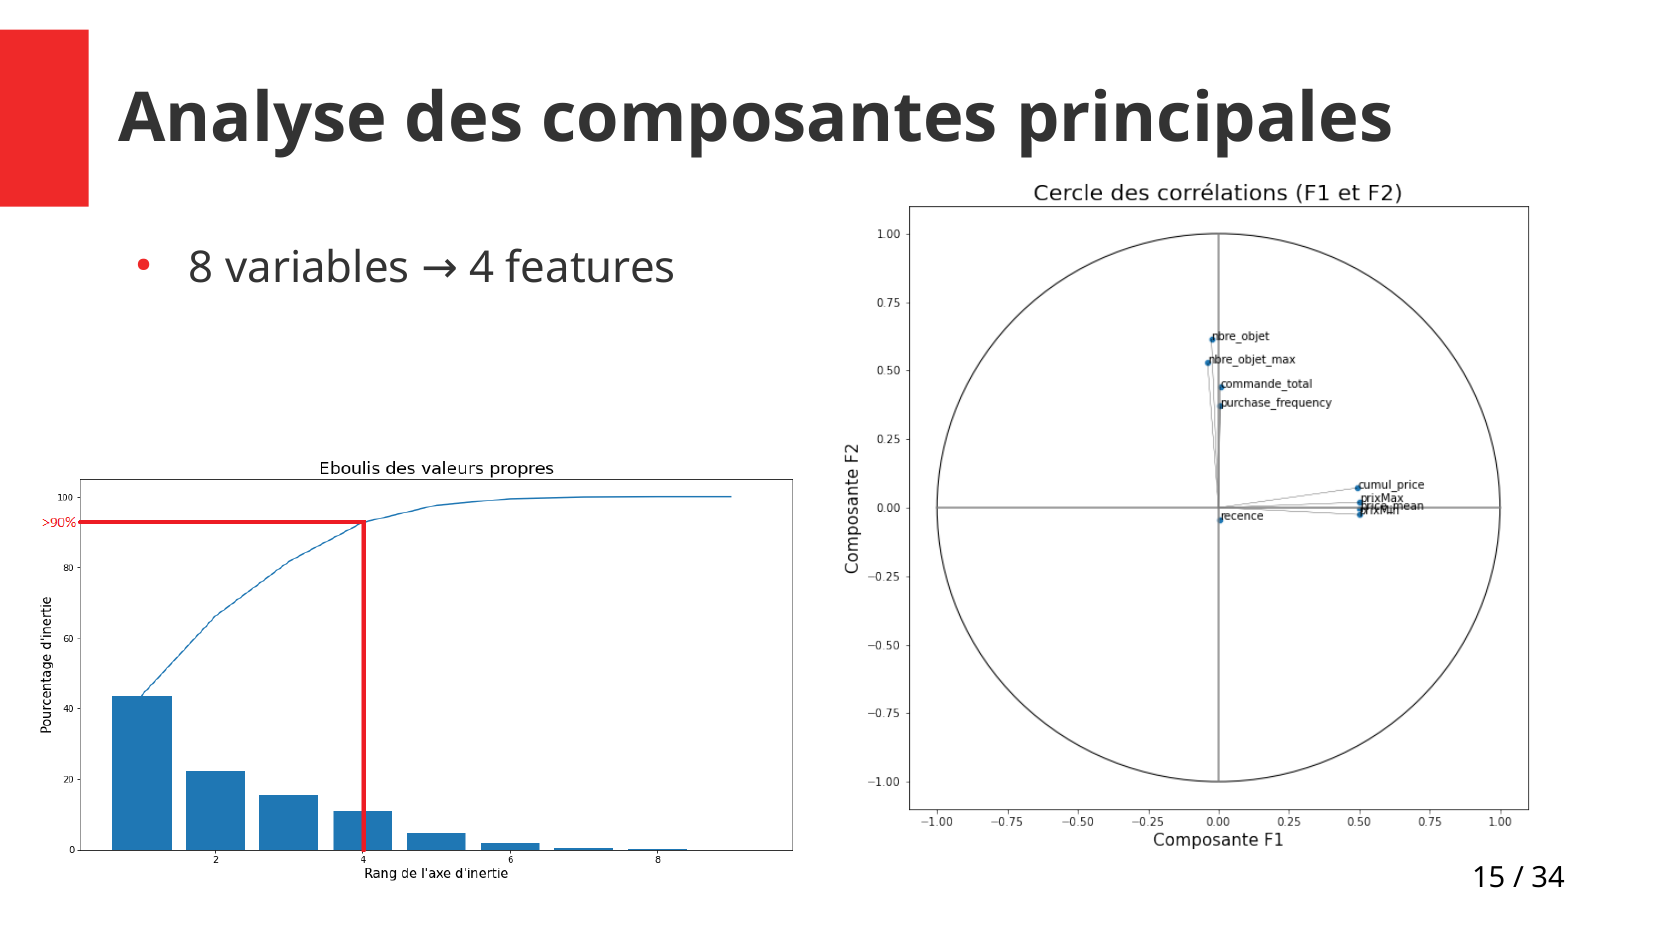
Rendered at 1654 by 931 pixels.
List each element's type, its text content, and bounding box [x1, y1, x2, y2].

picture [838, 175, 1536, 857]
list 8 variables → 4 features [118, 236, 838, 857]
picture [35, 455, 798, 886]
title Analyse des composantes principales [118, 37, 1571, 193]
